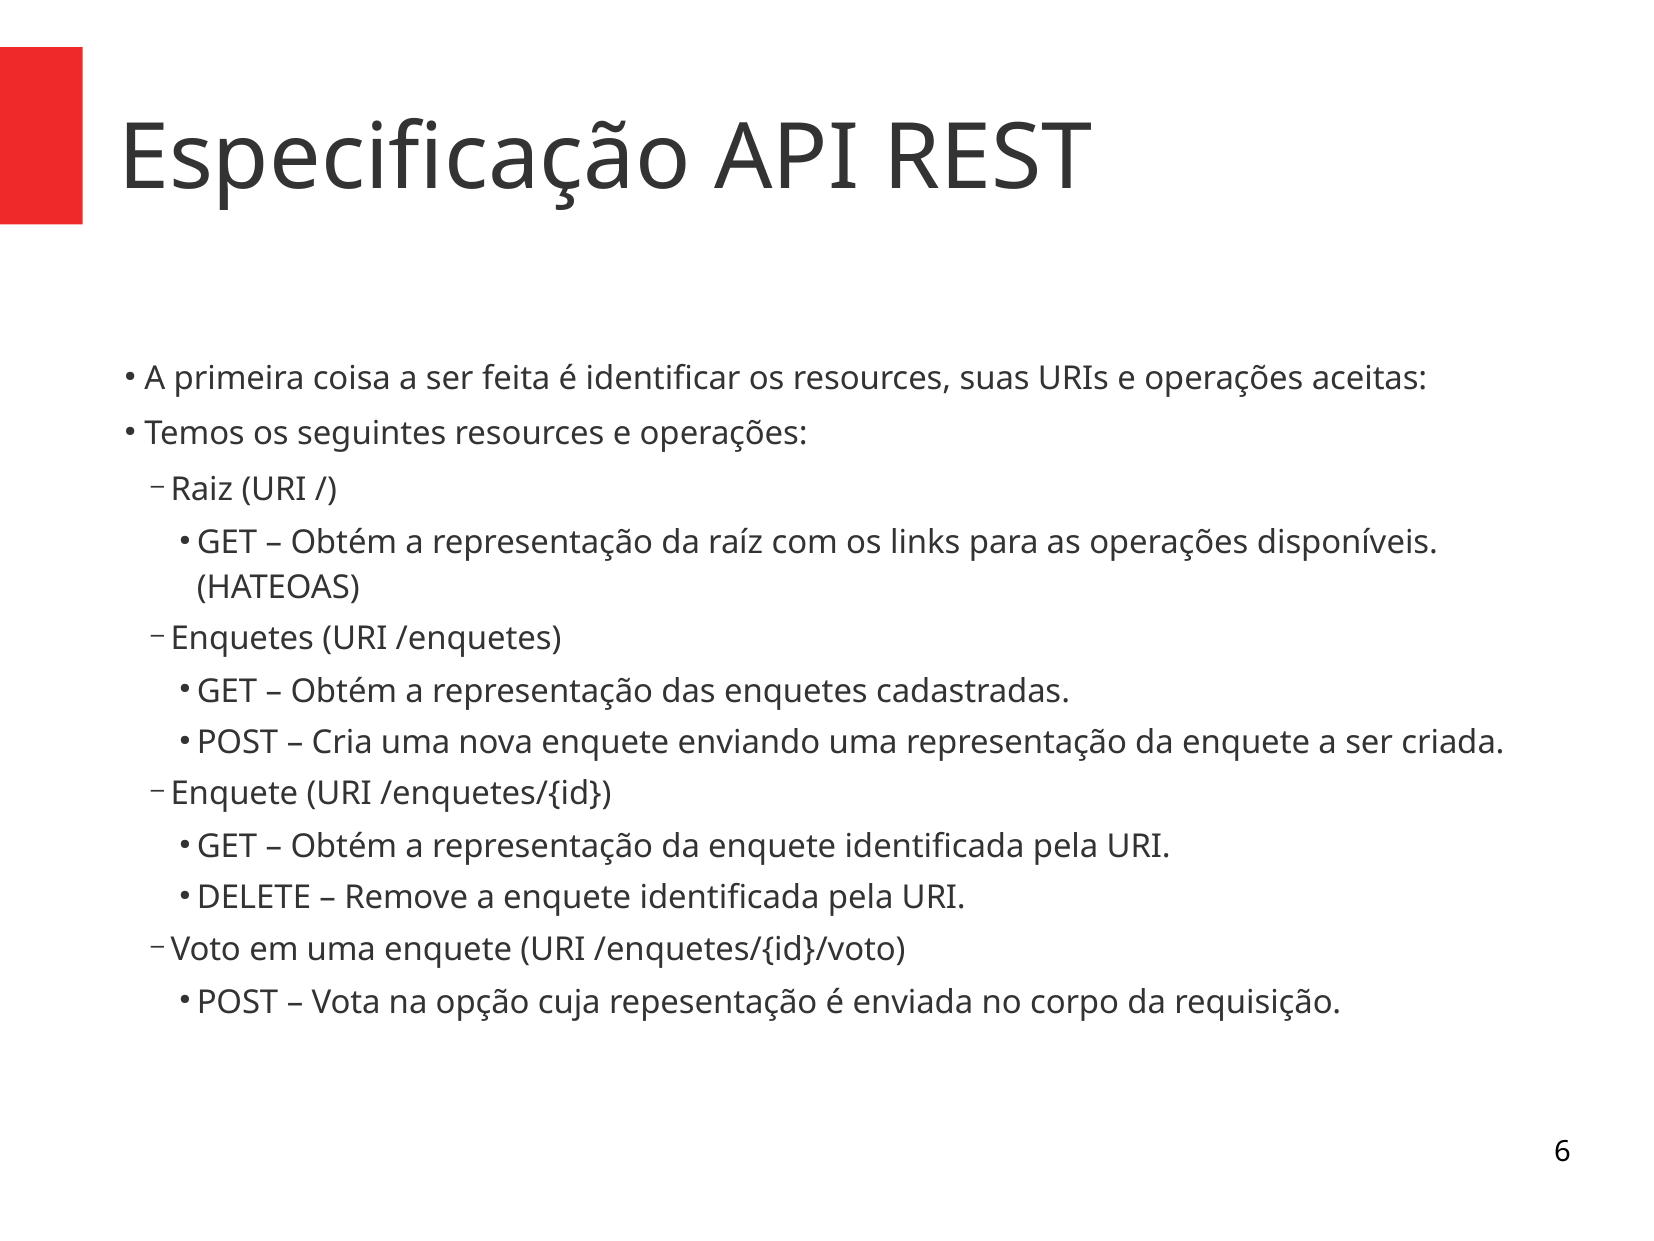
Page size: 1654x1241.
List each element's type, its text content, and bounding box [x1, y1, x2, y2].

title Especificação API REST [118, 49, 1571, 257]
list A primeira coisa a ser feita é identificar os resources, suas URIs e operações aceitas: Temos os seguintes resources e operações: Raiz (URI /) GET – Obtém a representação da raíz com os links para as operações disponíveis. (HATEOAS) Enquetes (URI /enquetes) GET – Obtém a representação das enquetes cadastradas. POST – Cria uma nova enquete enviando uma representação da enquete a ser criada. Enquete (URI /enquetes/{id}) GET – Obtém a representação da enquete identificada pela URI. DELETE – Remove a enquete identificada pela URI. Voto em uma enquete (URI /enquetes/{id}/voto) POST – Vota na opção cuja repesentação é enviada no corpo da requisição. [118, 354, 1536, 1074]
